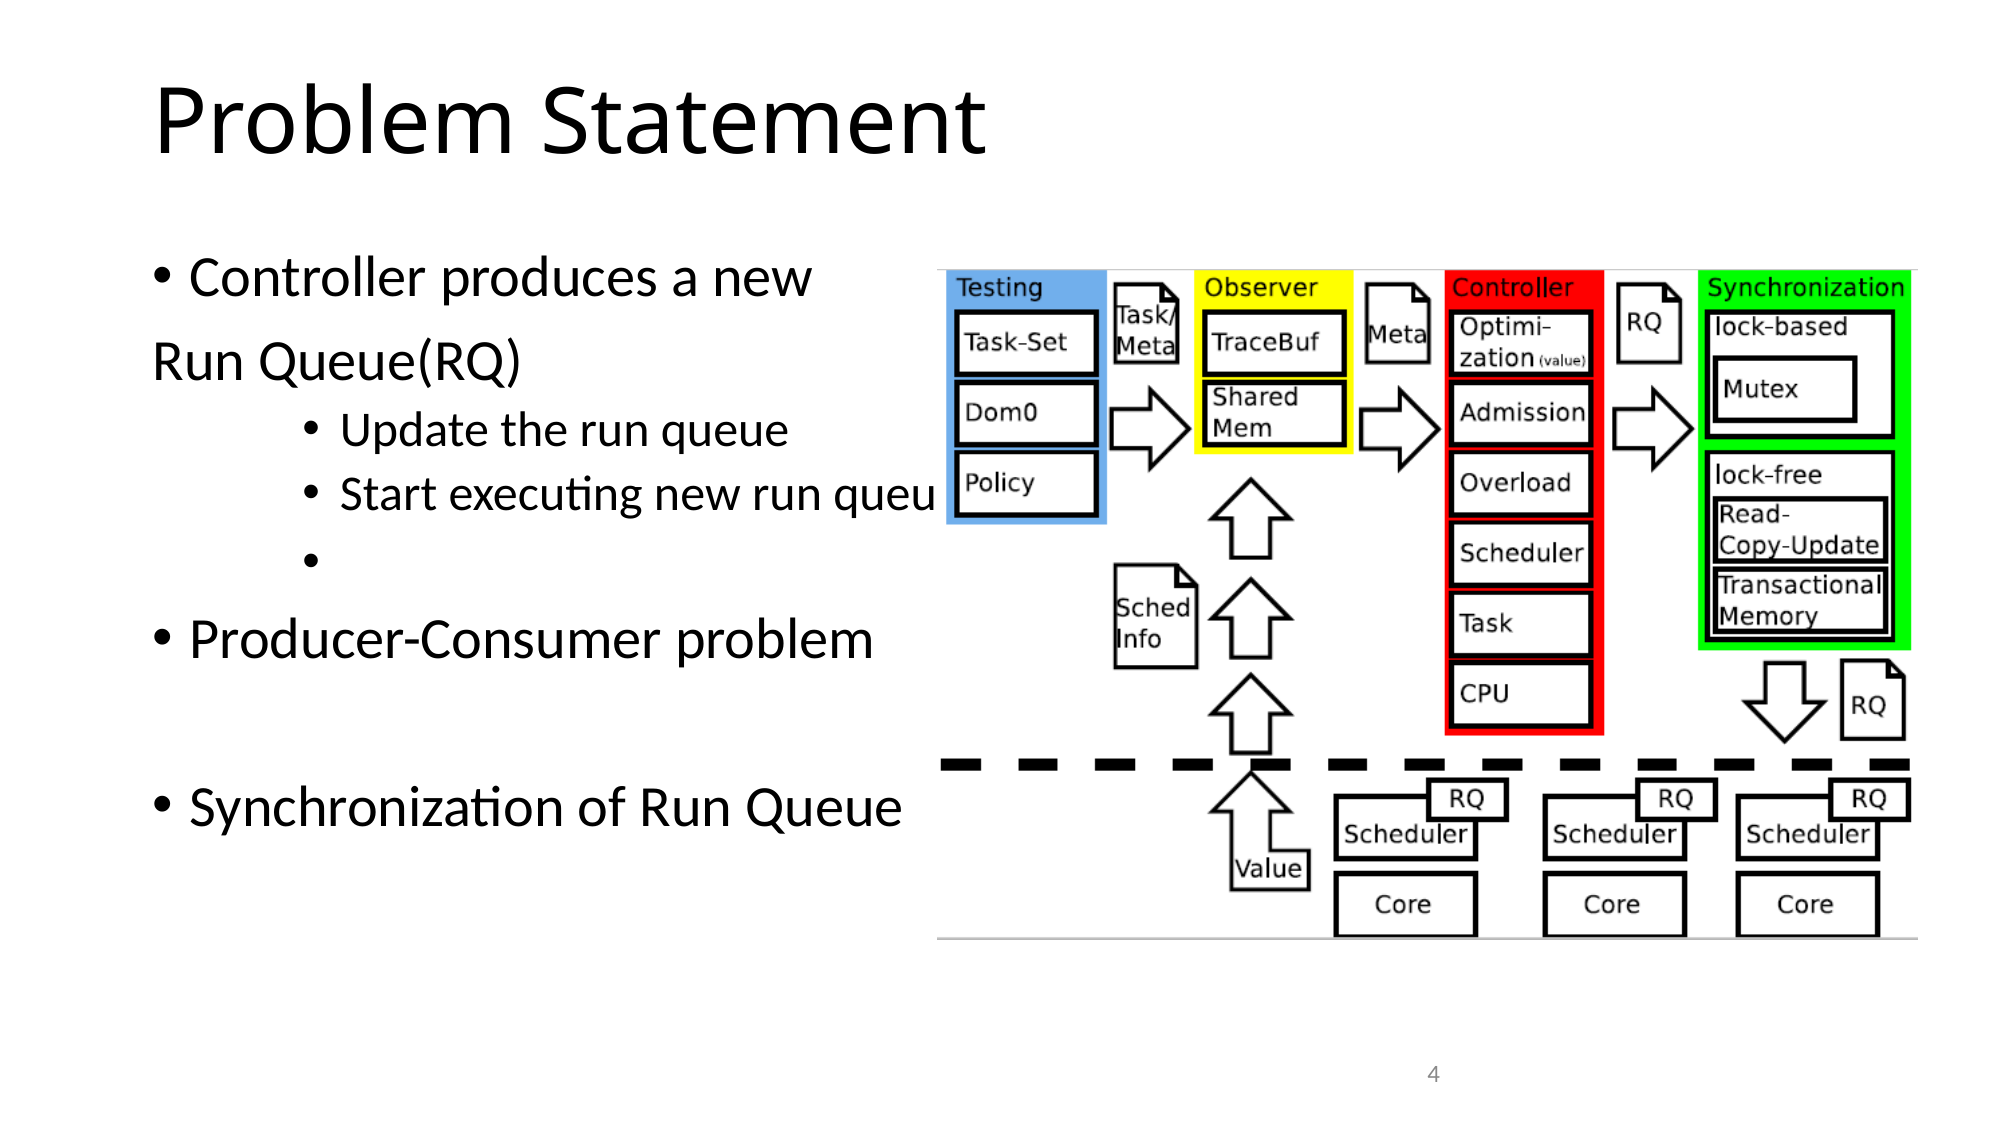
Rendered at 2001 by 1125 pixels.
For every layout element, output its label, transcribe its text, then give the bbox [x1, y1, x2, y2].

title Problem Statement [137, 59, 1863, 188]
list Controller produces a new Run Queue(RQ) Update the run queue Start executing new run queue Producer-Consumer problem Synchronization of Run Queue [137, 238, 1863, 1014]
picture [937, 269, 1918, 941]
text_box [1412, 1042, 1863, 1103]
